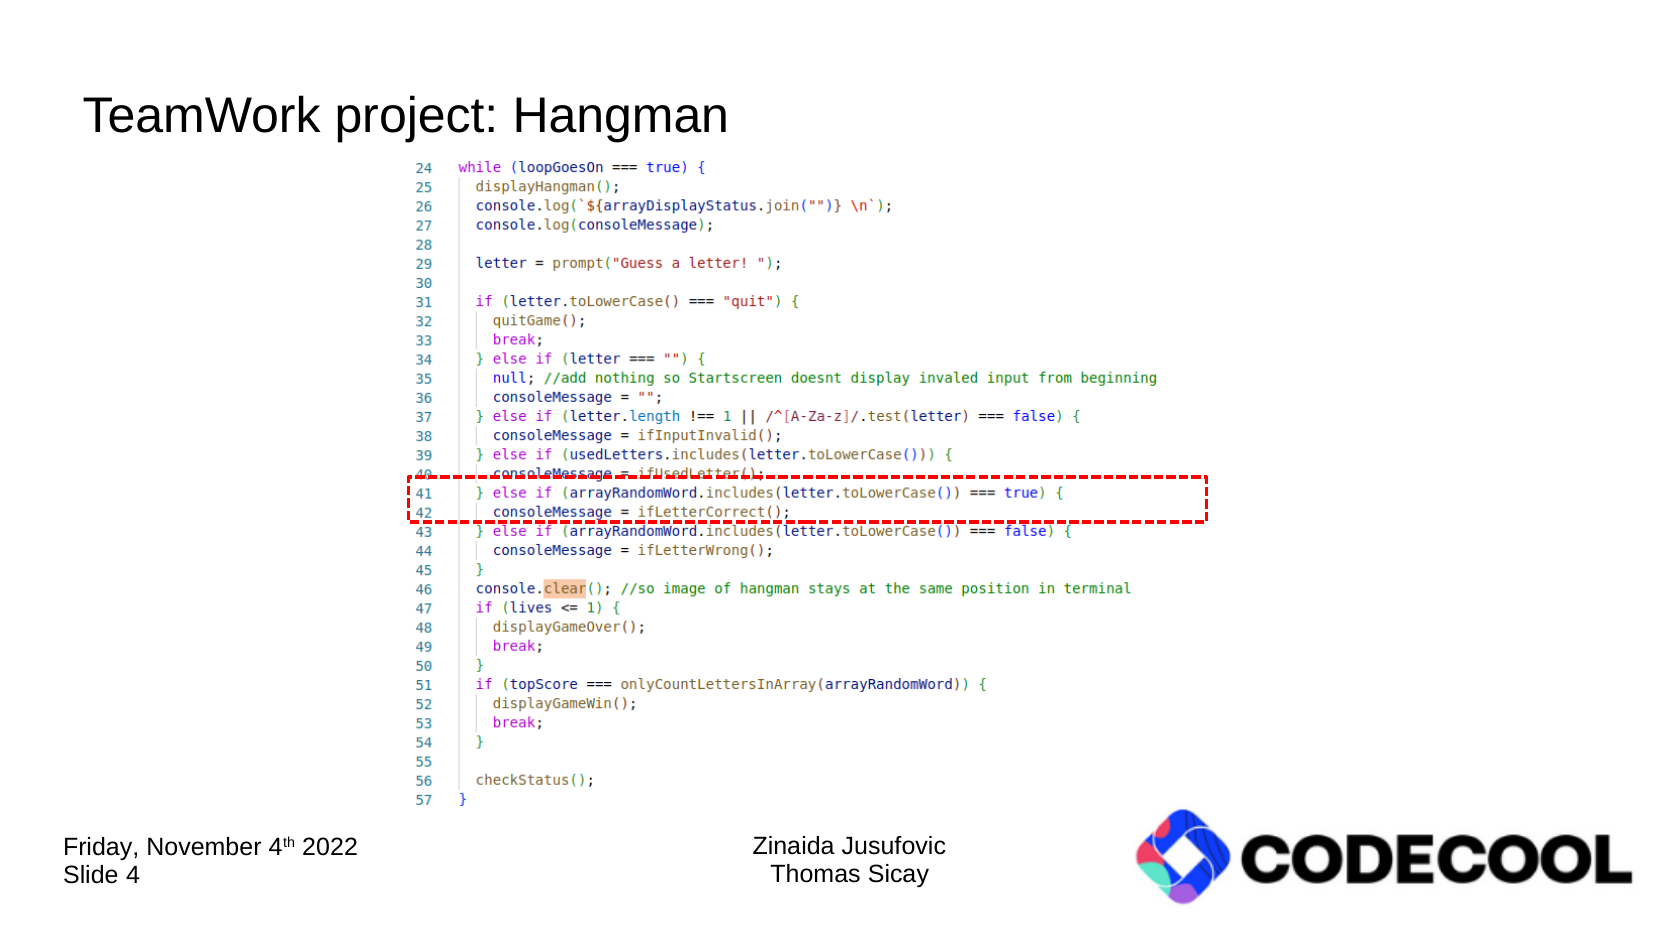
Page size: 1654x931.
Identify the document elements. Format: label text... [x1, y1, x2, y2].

text_box Zinaida Jusufovic Thomas Sicay [497, 825, 1134, 895]
picture [403, 155, 1654, 931]
text_box Friday, November 4th 2022 Slide <number> [63, 832, 497, 890]
title TeamWork project: Hangman [82, 37, 1571, 193]
